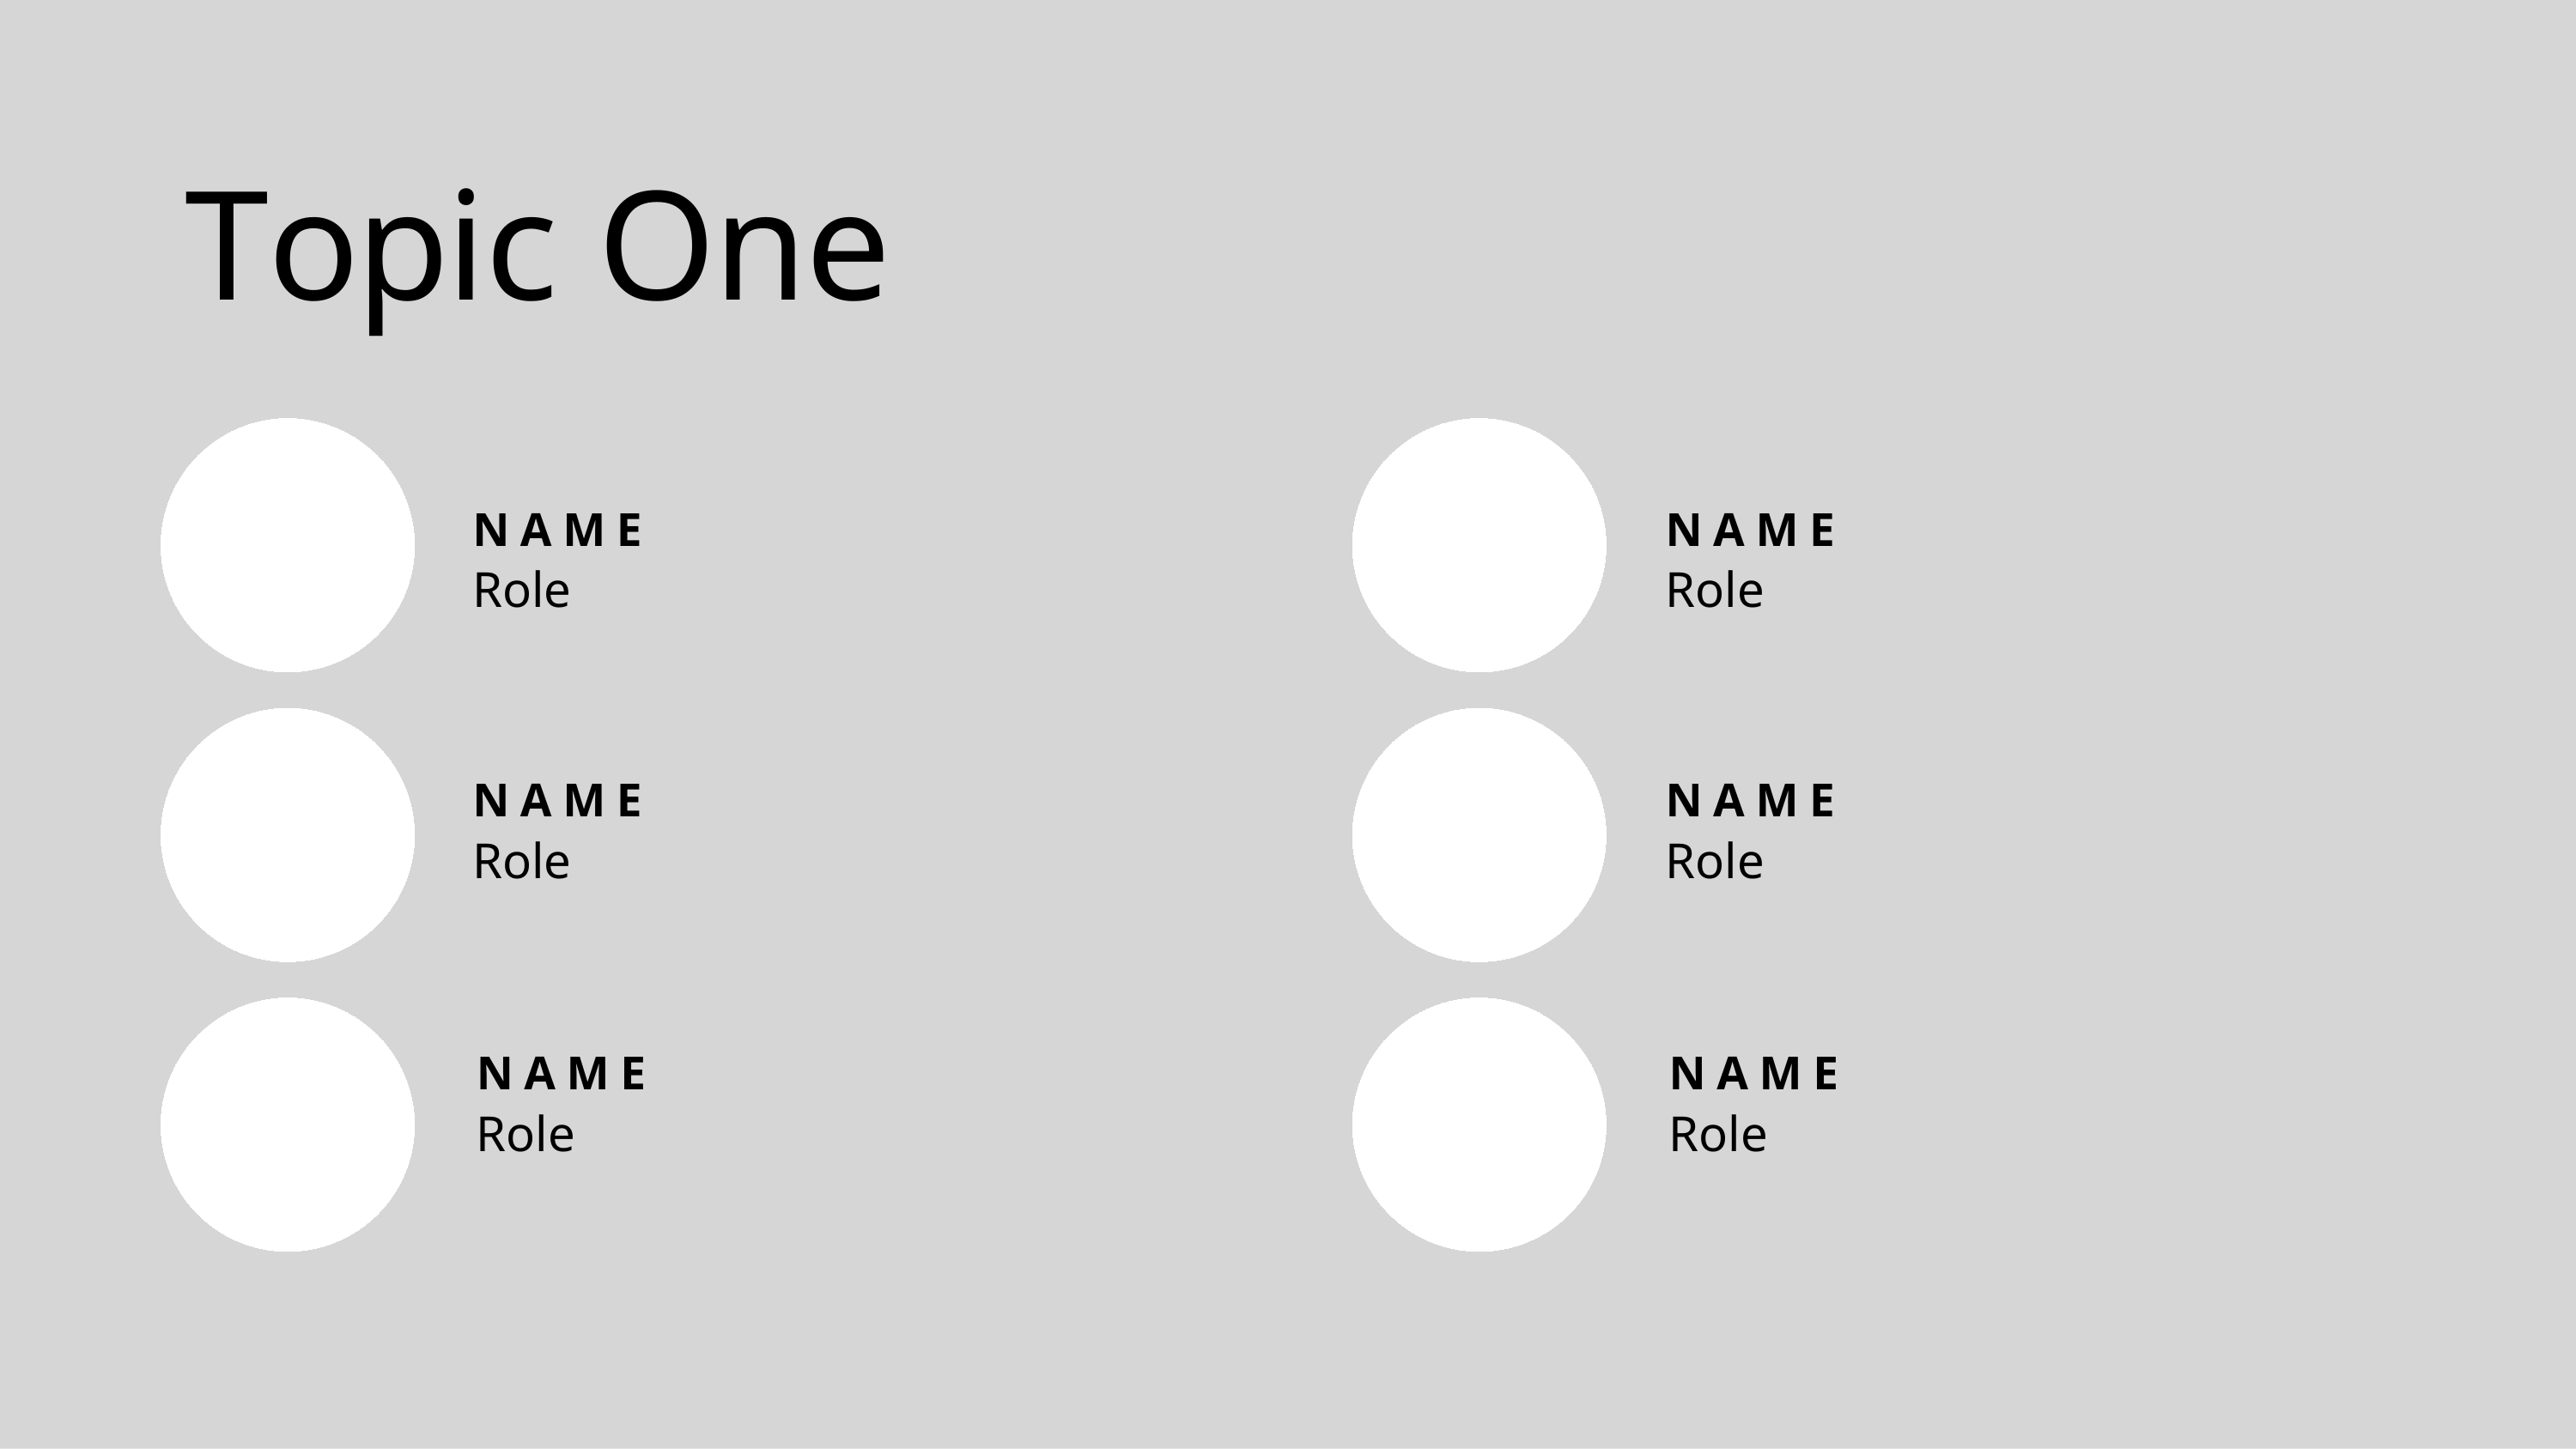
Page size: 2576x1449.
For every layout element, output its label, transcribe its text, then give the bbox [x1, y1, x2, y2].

text_box NAME Role [1663, 768, 2437, 888]
text_box NAME Role [471, 498, 1244, 618]
text_box [161, 997, 415, 1252]
text_box NAME Role [1663, 498, 2437, 618]
text_box NAME Role [471, 768, 1244, 888]
text_box [1352, 708, 1607, 962]
text_box NAME Role [1667, 1041, 2440, 1161]
text_box [161, 418, 415, 672]
title Topic One [182, 146, 2415, 512]
text_box [161, 708, 415, 962]
text_box NAME Role [474, 1041, 1248, 1161]
text_box [1352, 418, 1607, 672]
text_box [1352, 997, 1607, 1252]
